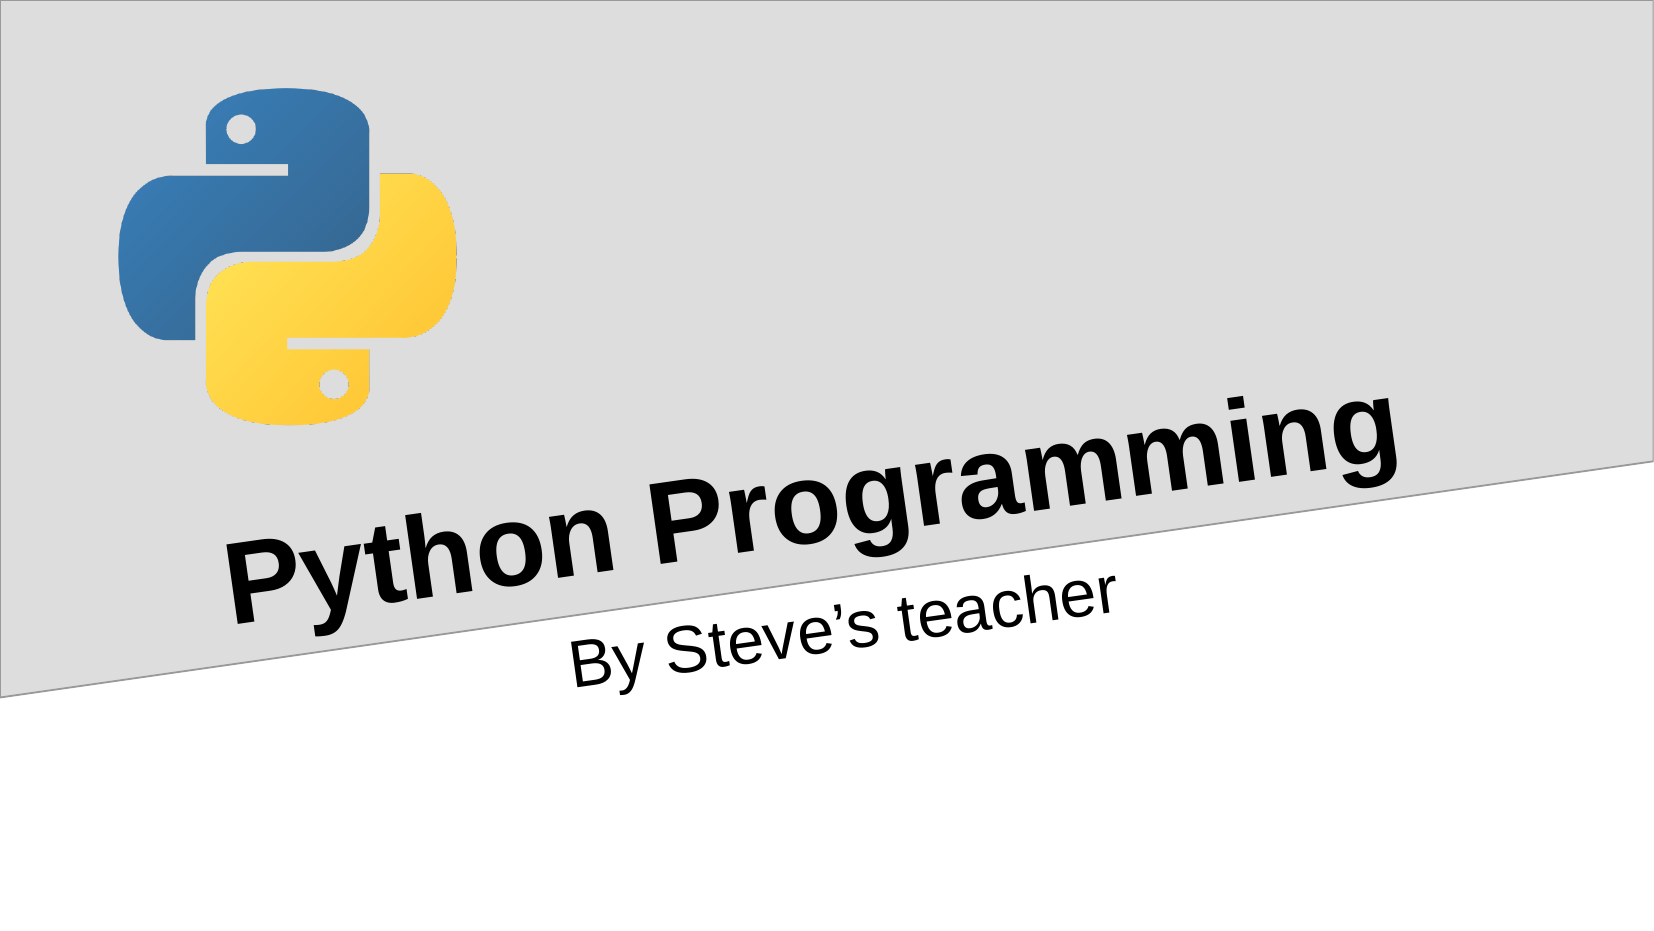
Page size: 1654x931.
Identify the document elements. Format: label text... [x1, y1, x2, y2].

text_box By Steve’s teacher [100, 478, 1546, 782]
title Python Programming [62, 267, 1562, 737]
picture [118, 88, 457, 426]
